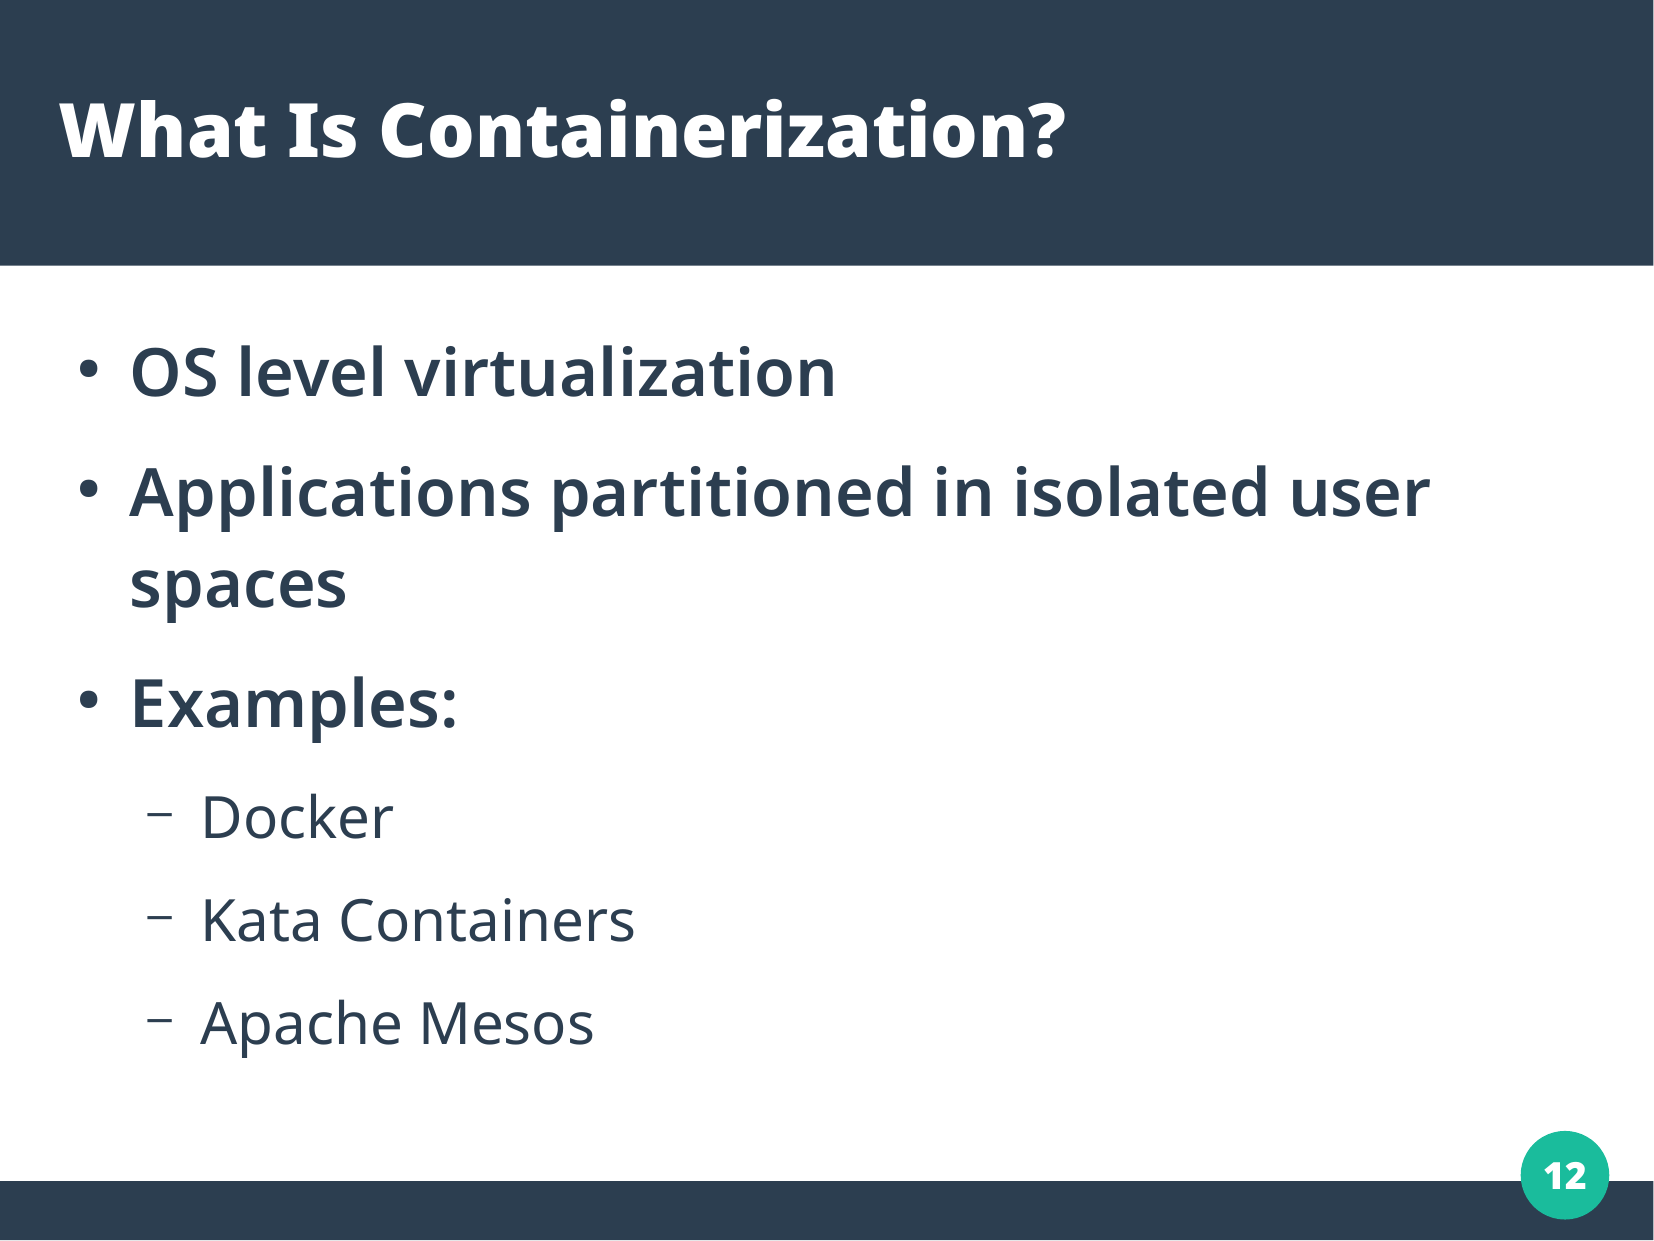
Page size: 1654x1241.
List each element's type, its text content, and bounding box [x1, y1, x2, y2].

list OS level virtualization Applications partitioned in isolated user spaces Examples: Docker Kata Containers Apache Mesos [59, 324, 1595, 1152]
title What Is Containerization? [59, 49, 1595, 207]
